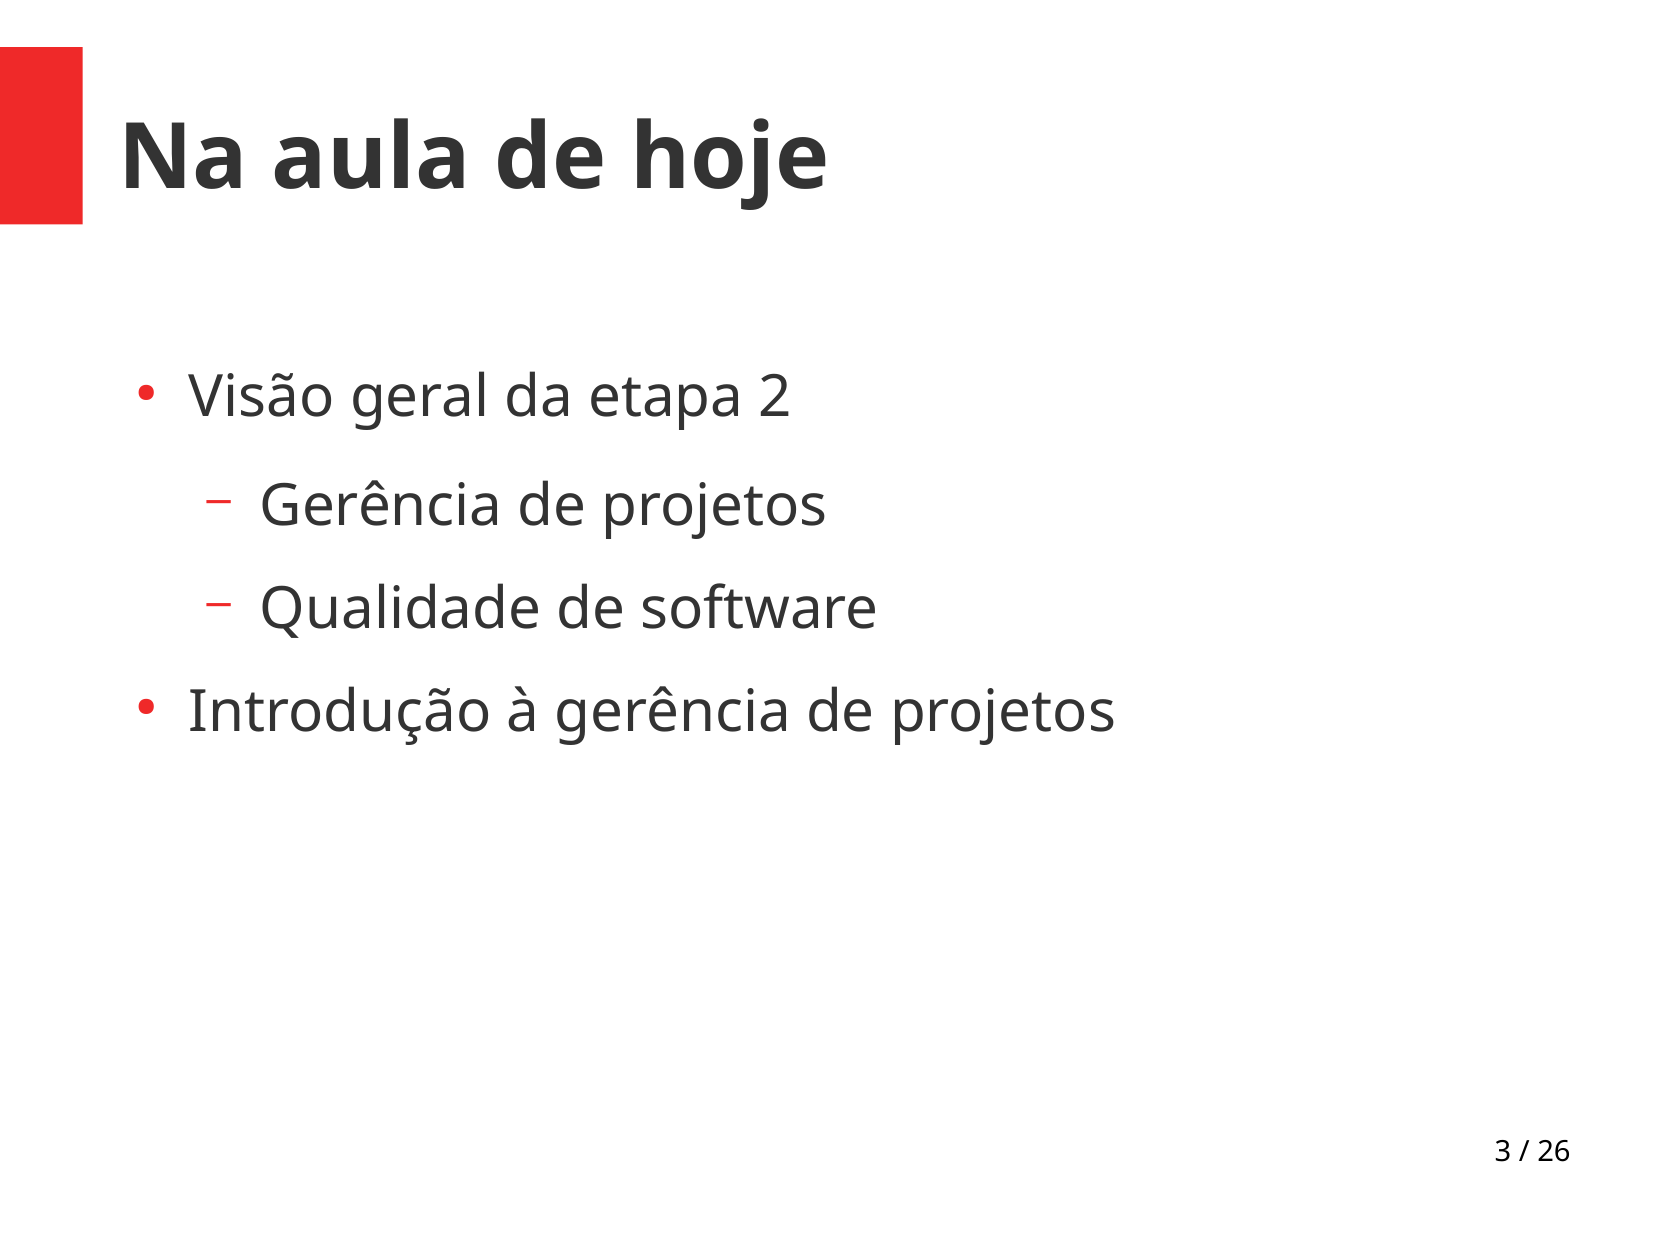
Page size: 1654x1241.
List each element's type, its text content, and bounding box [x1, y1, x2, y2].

list Visão geral da etapa 2 Gerência de projetos Qualidade de software Introdução à gerência de projetos [118, 354, 1536, 1074]
title Na aula de hoje [118, 49, 1571, 257]
